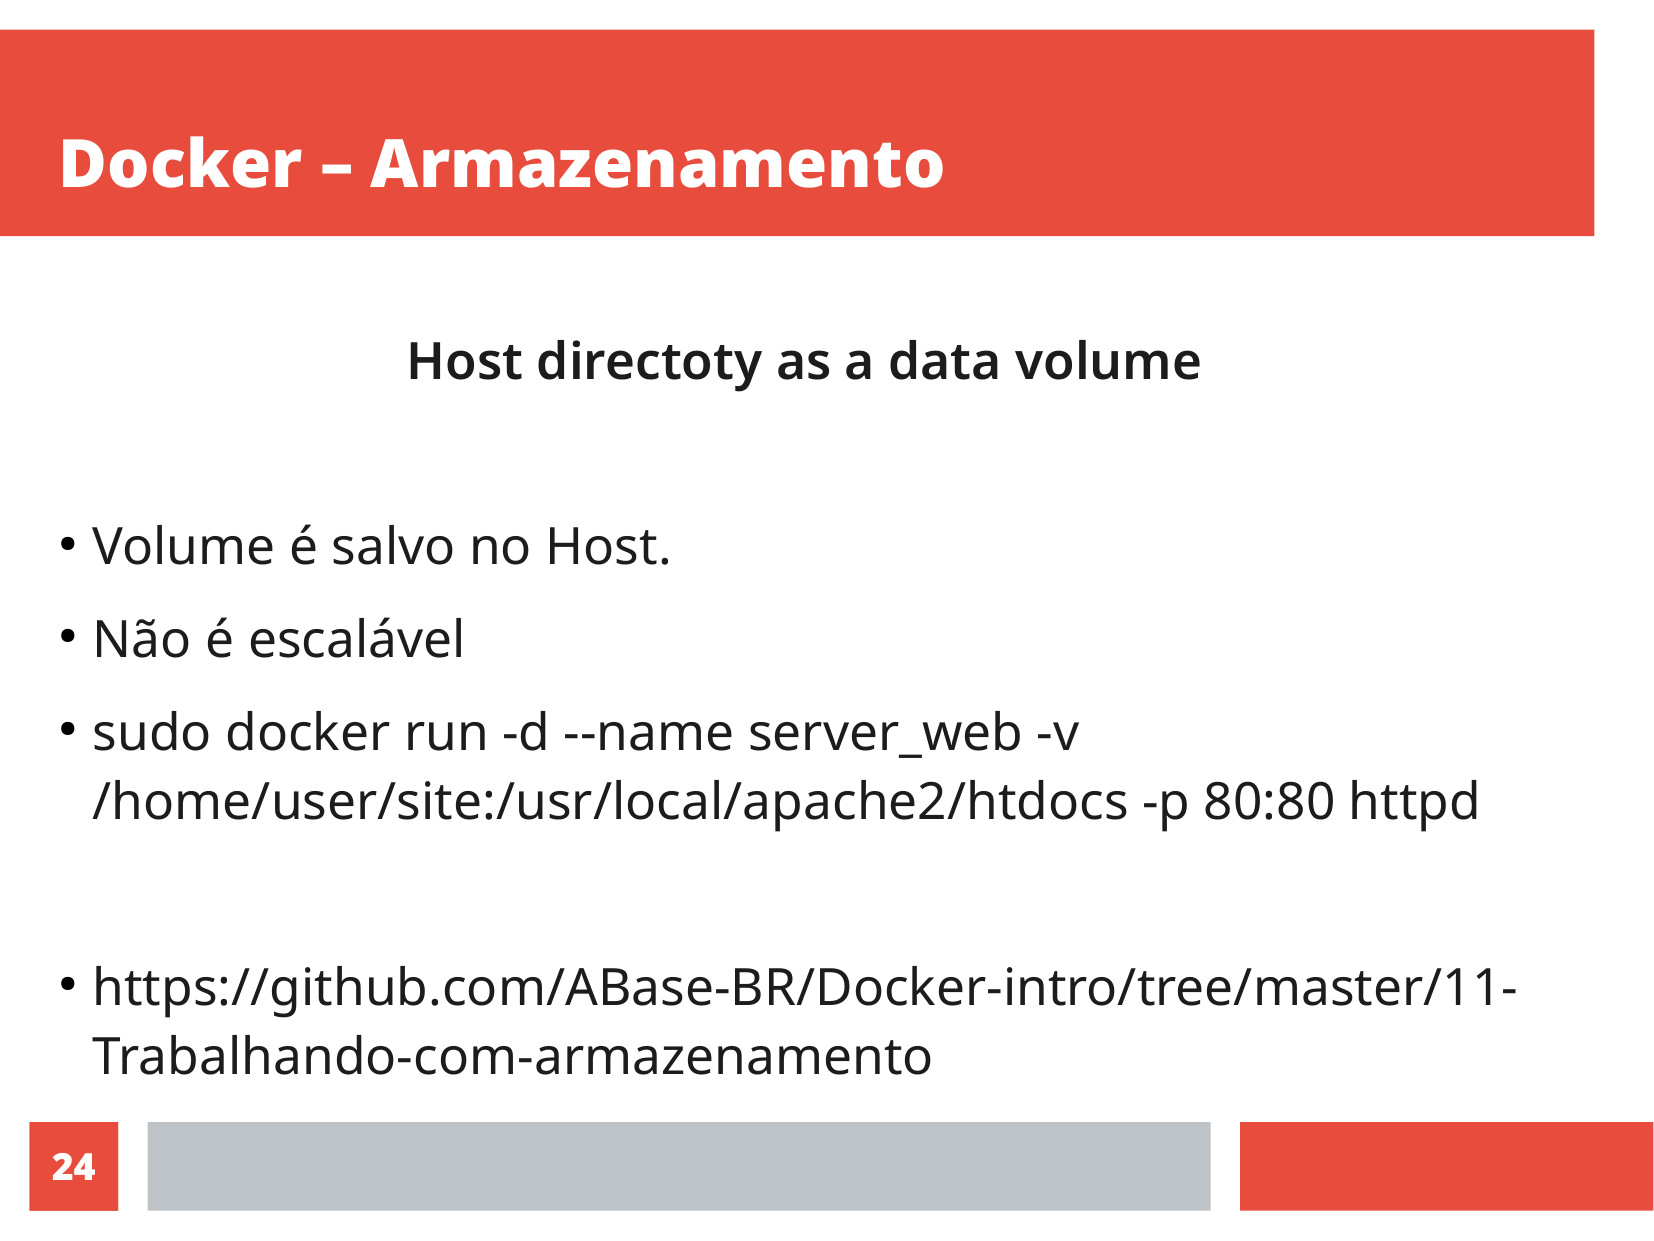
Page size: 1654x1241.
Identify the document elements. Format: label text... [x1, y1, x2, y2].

list Host directoty as a data volume Volume é salvo no Host. Não é escalável sudo docker run -d --name server_web -v /home/user/site:/usr/local/apache2/htdocs -p 80:80 httpd https://github.com/ABase-BR/Docker-intro/tree/master/11-Trabalhando-com-armazenamento [59, 324, 1565, 1093]
title Docker – Armazenamento [59, 59, 1595, 207]
